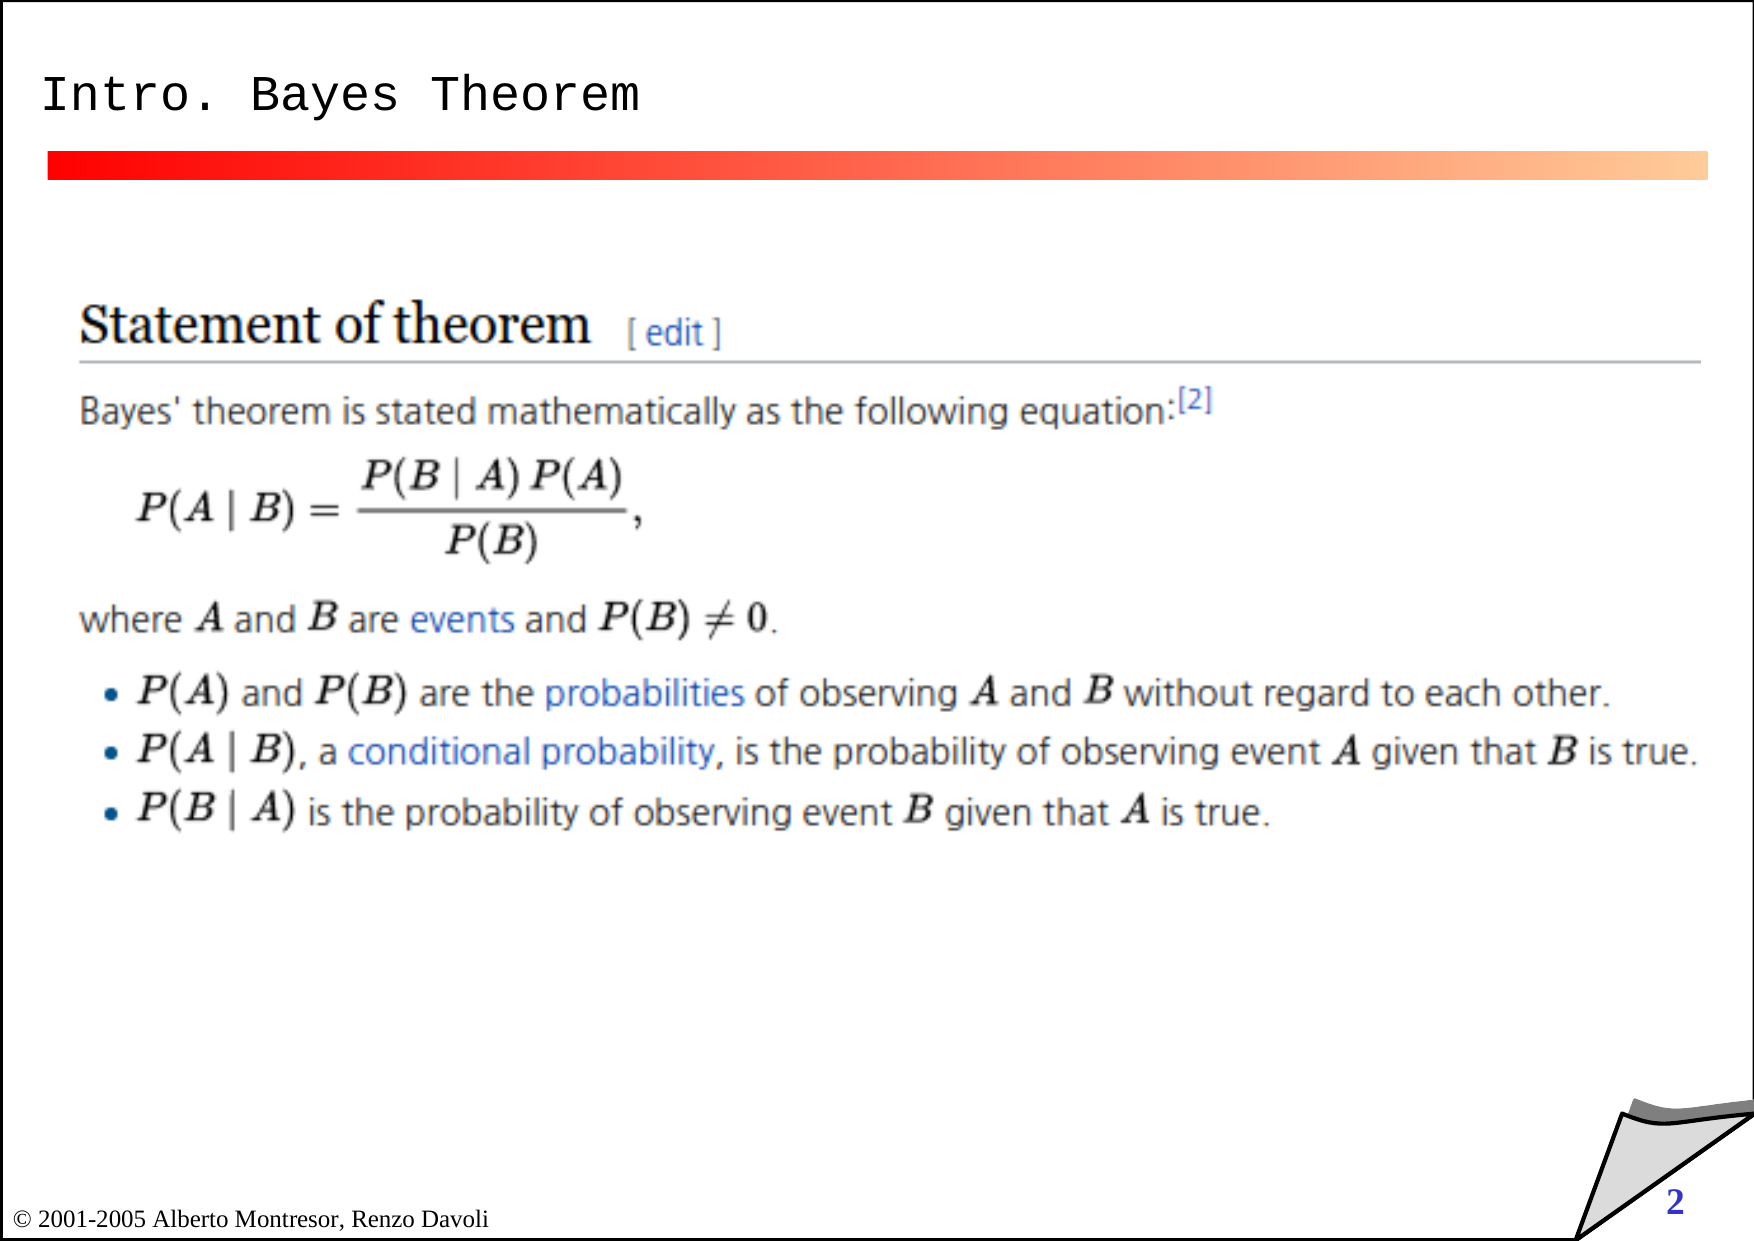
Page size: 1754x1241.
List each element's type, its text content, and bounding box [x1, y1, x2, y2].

title Intro. Bayes Theorem [40, 49, 1714, 144]
picture [75, 298, 1701, 849]
